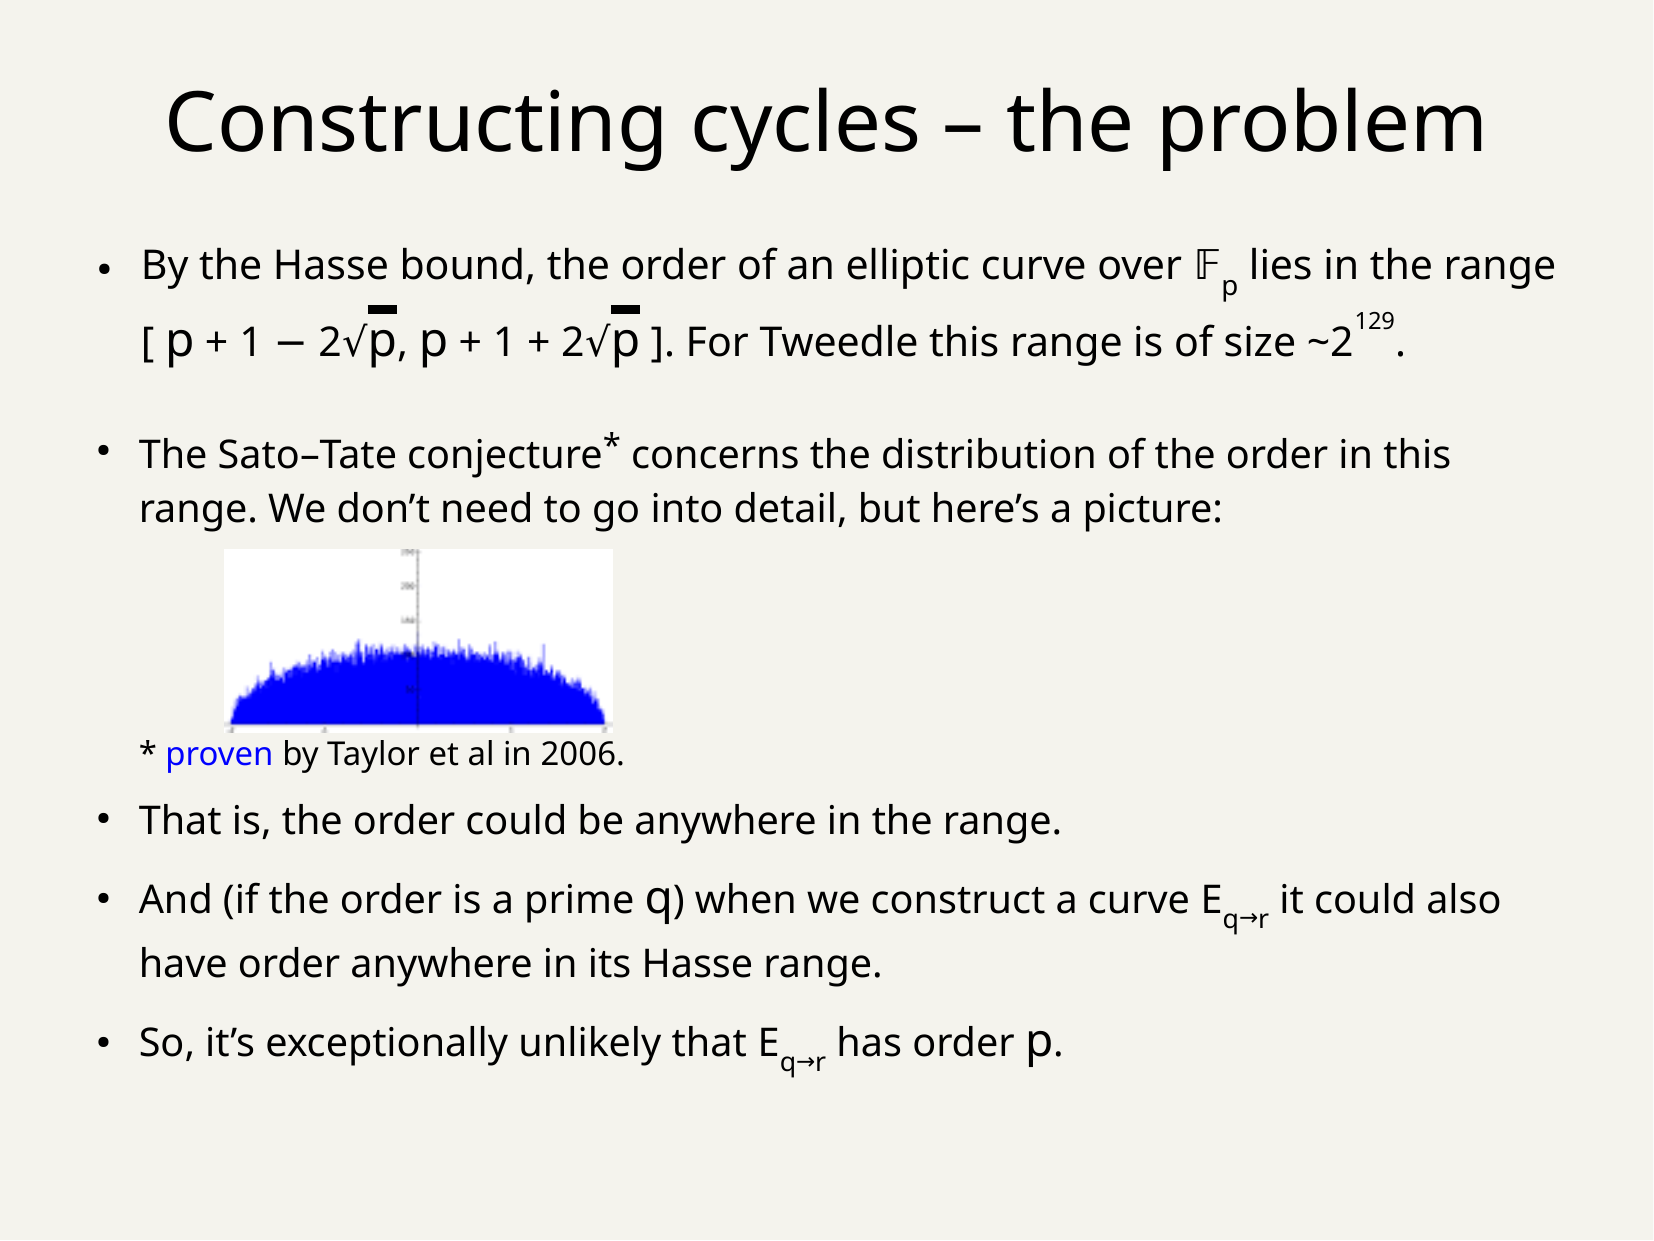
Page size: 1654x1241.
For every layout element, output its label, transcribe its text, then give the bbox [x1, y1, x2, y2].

list The Sato–Tate conjecture* concerns the distribution of the order in this range. We don’t need to go into detail, but here’s a picture: * proven by Taylor et al in 2006. That is, the order could be anywhere in the range. And (if the order is a prime q) when we construct a curve Eq→r it could also have order anywhere in its Hasse range. So, it’s exceptionally unlikely that Eq→r has order p. [82, 422, 1548, 1087]
title Constructing cycles – the problem [82, 49, 1571, 189]
picture [224, 549, 613, 733]
list By the Hasse bound, the order of an elliptic curve over 𝔽p lies in the range [ p + 1 − 2√p, p + 1 + 2√p ]. For Tweedle this range is of size ~2129. [82, 236, 1560, 402]
